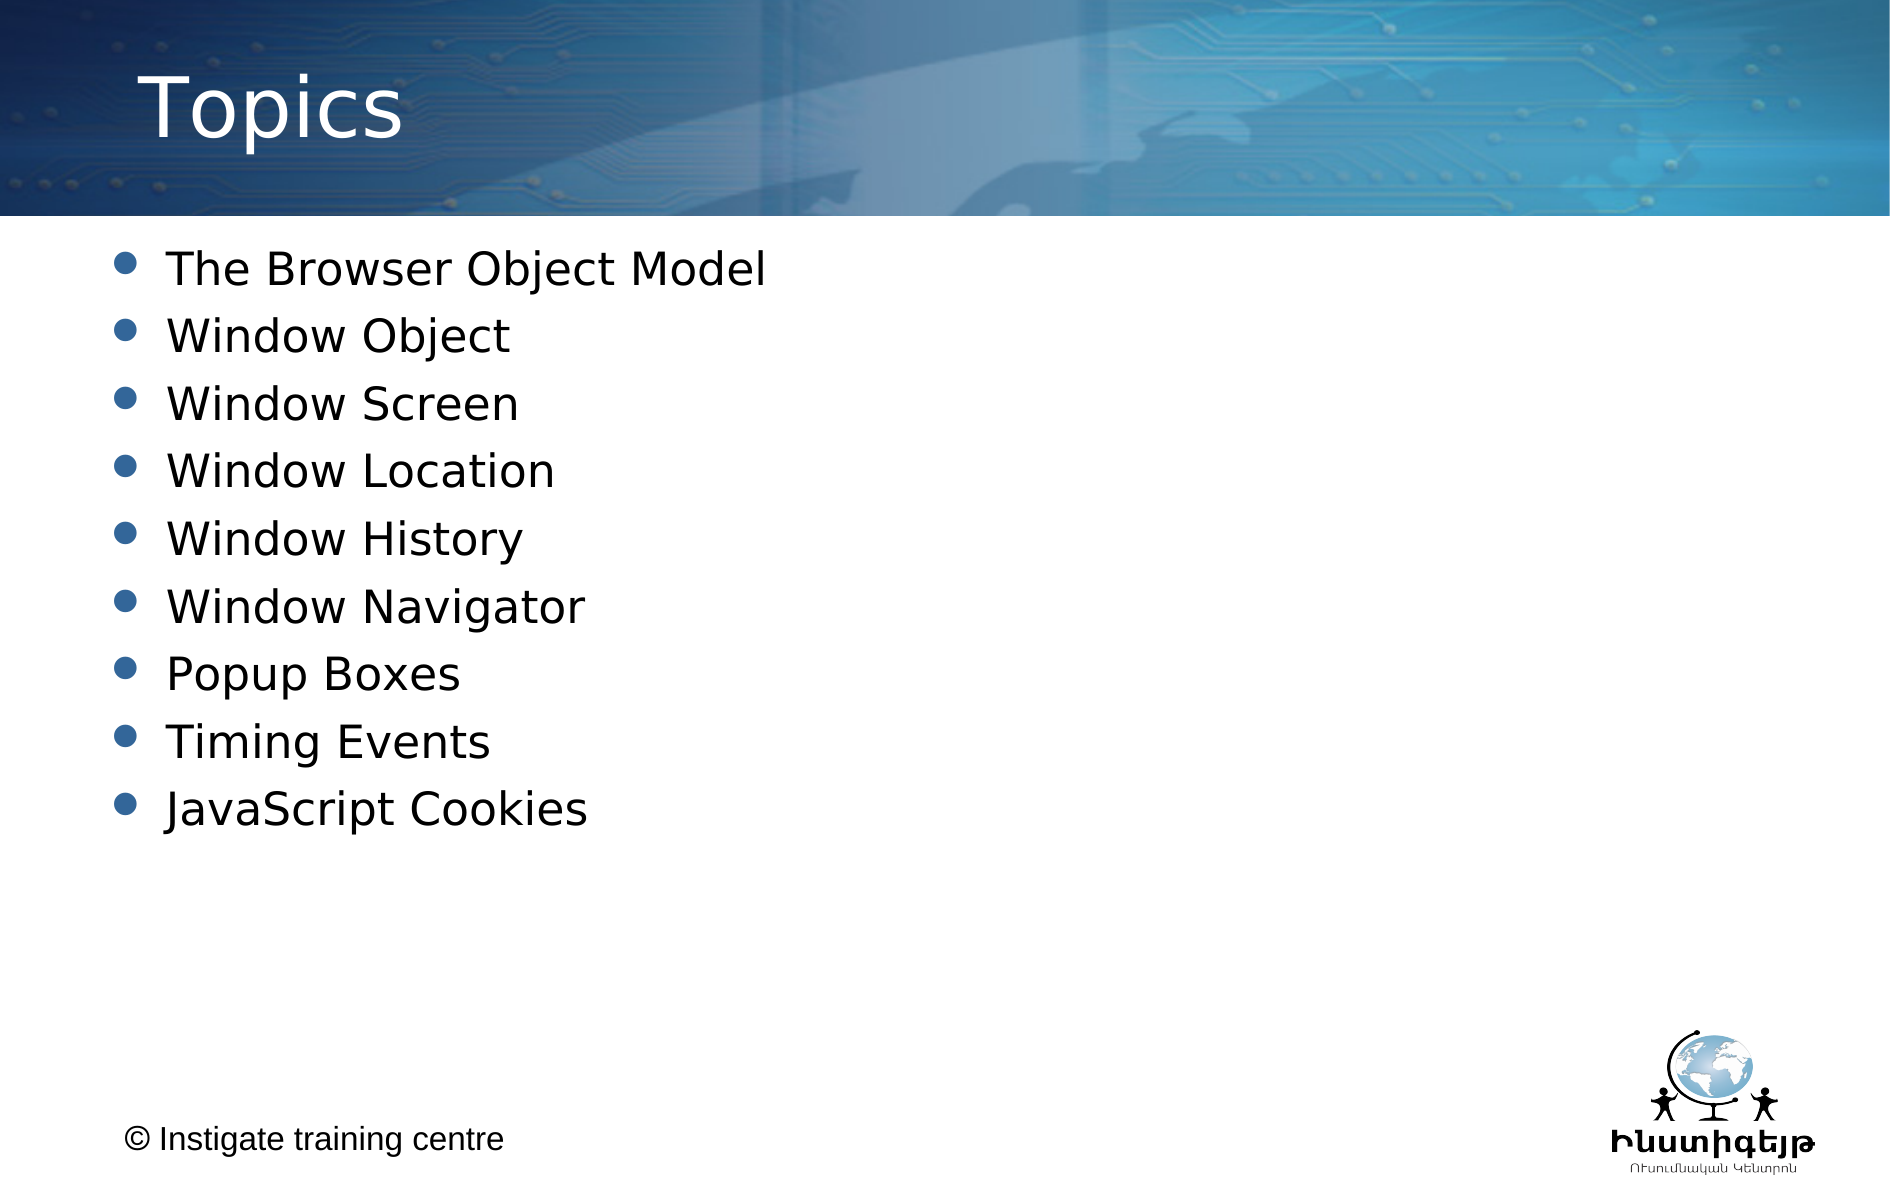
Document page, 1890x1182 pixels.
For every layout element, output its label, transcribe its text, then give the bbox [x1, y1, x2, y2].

picture [1612, 1030, 1815, 1175]
list The Browser Object Model Window Object Window Screen Window Location Window History Window Navigator Popup Boxes Timing Events JavaScript Cookies [110, 247, 1801, 267]
picture [0, 0, 1890, 216]
